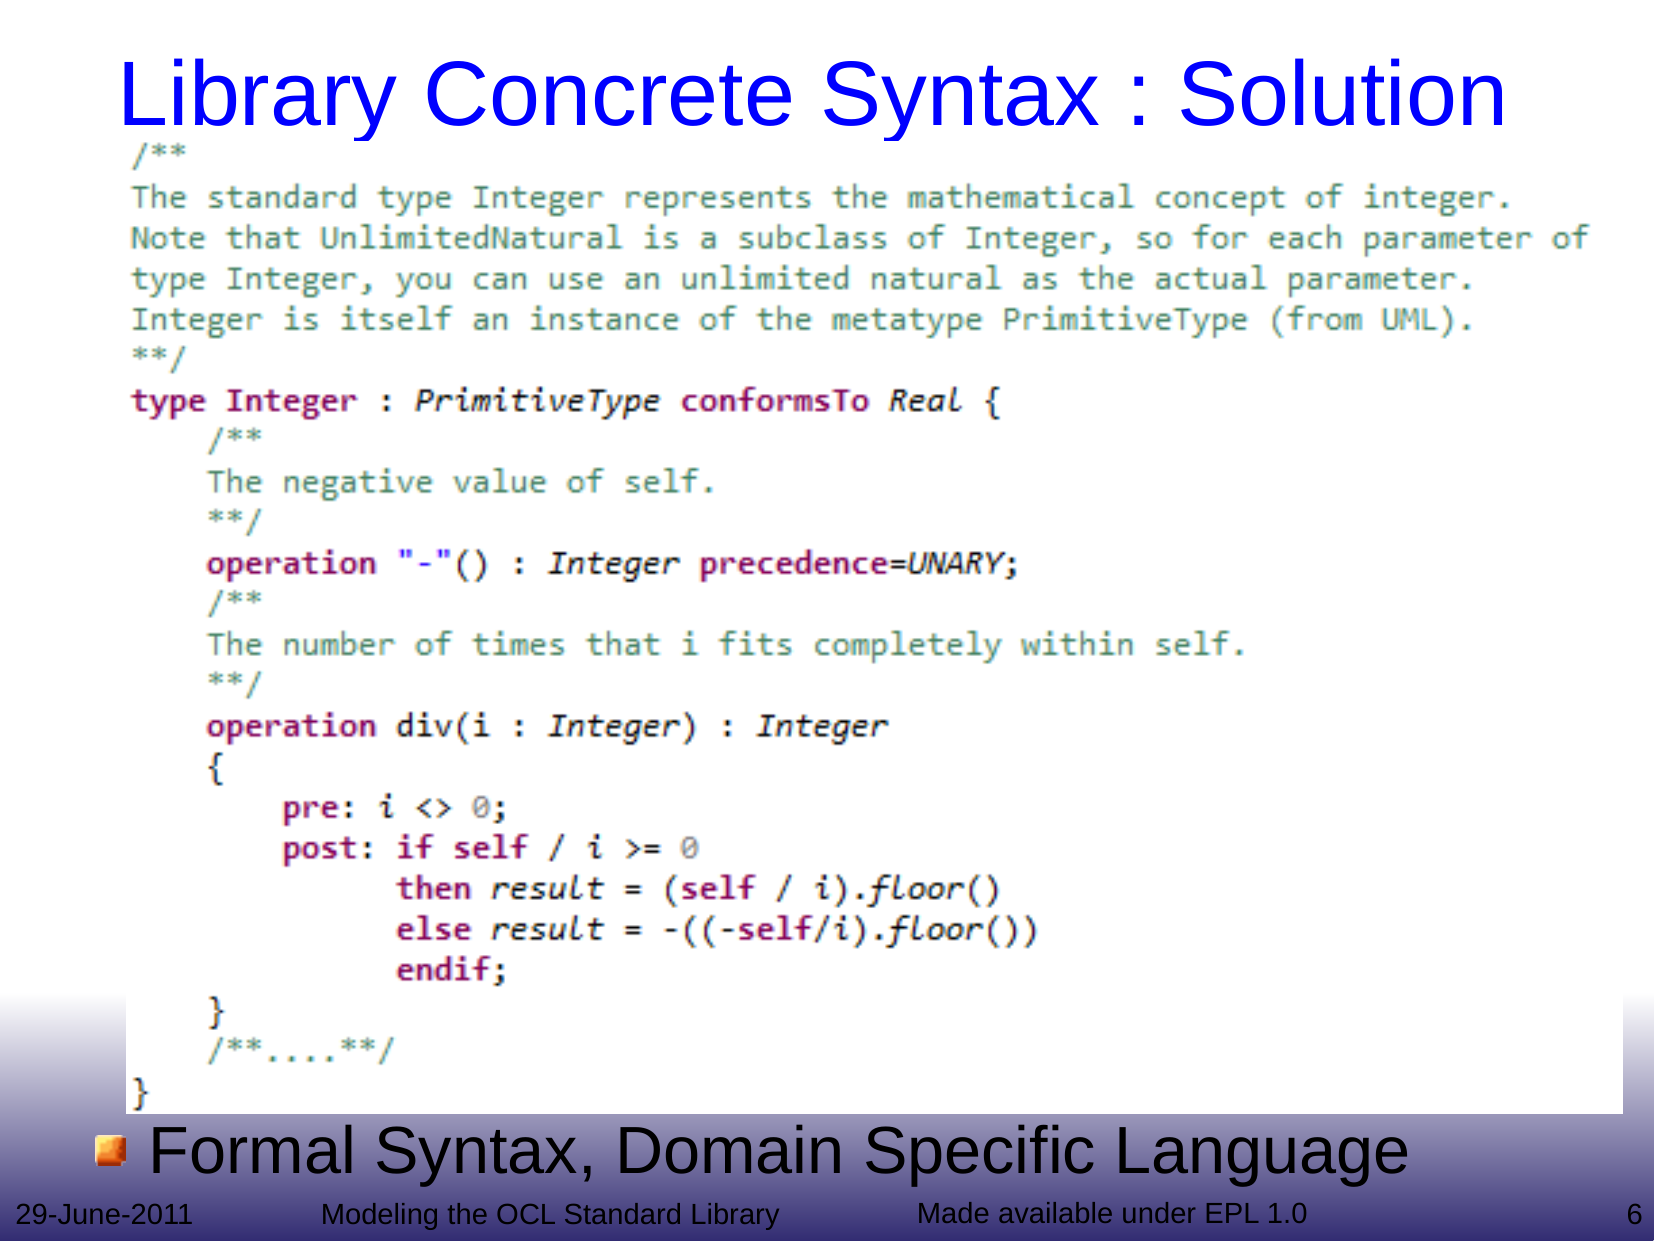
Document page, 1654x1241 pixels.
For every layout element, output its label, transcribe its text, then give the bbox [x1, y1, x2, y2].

title Library Concrete Syntax : Solution [82, 42, 1571, 146]
picture [126, 141, 1623, 1114]
list Formal Syntax, Domain Specific Language [78, 1113, 1567, 1191]
